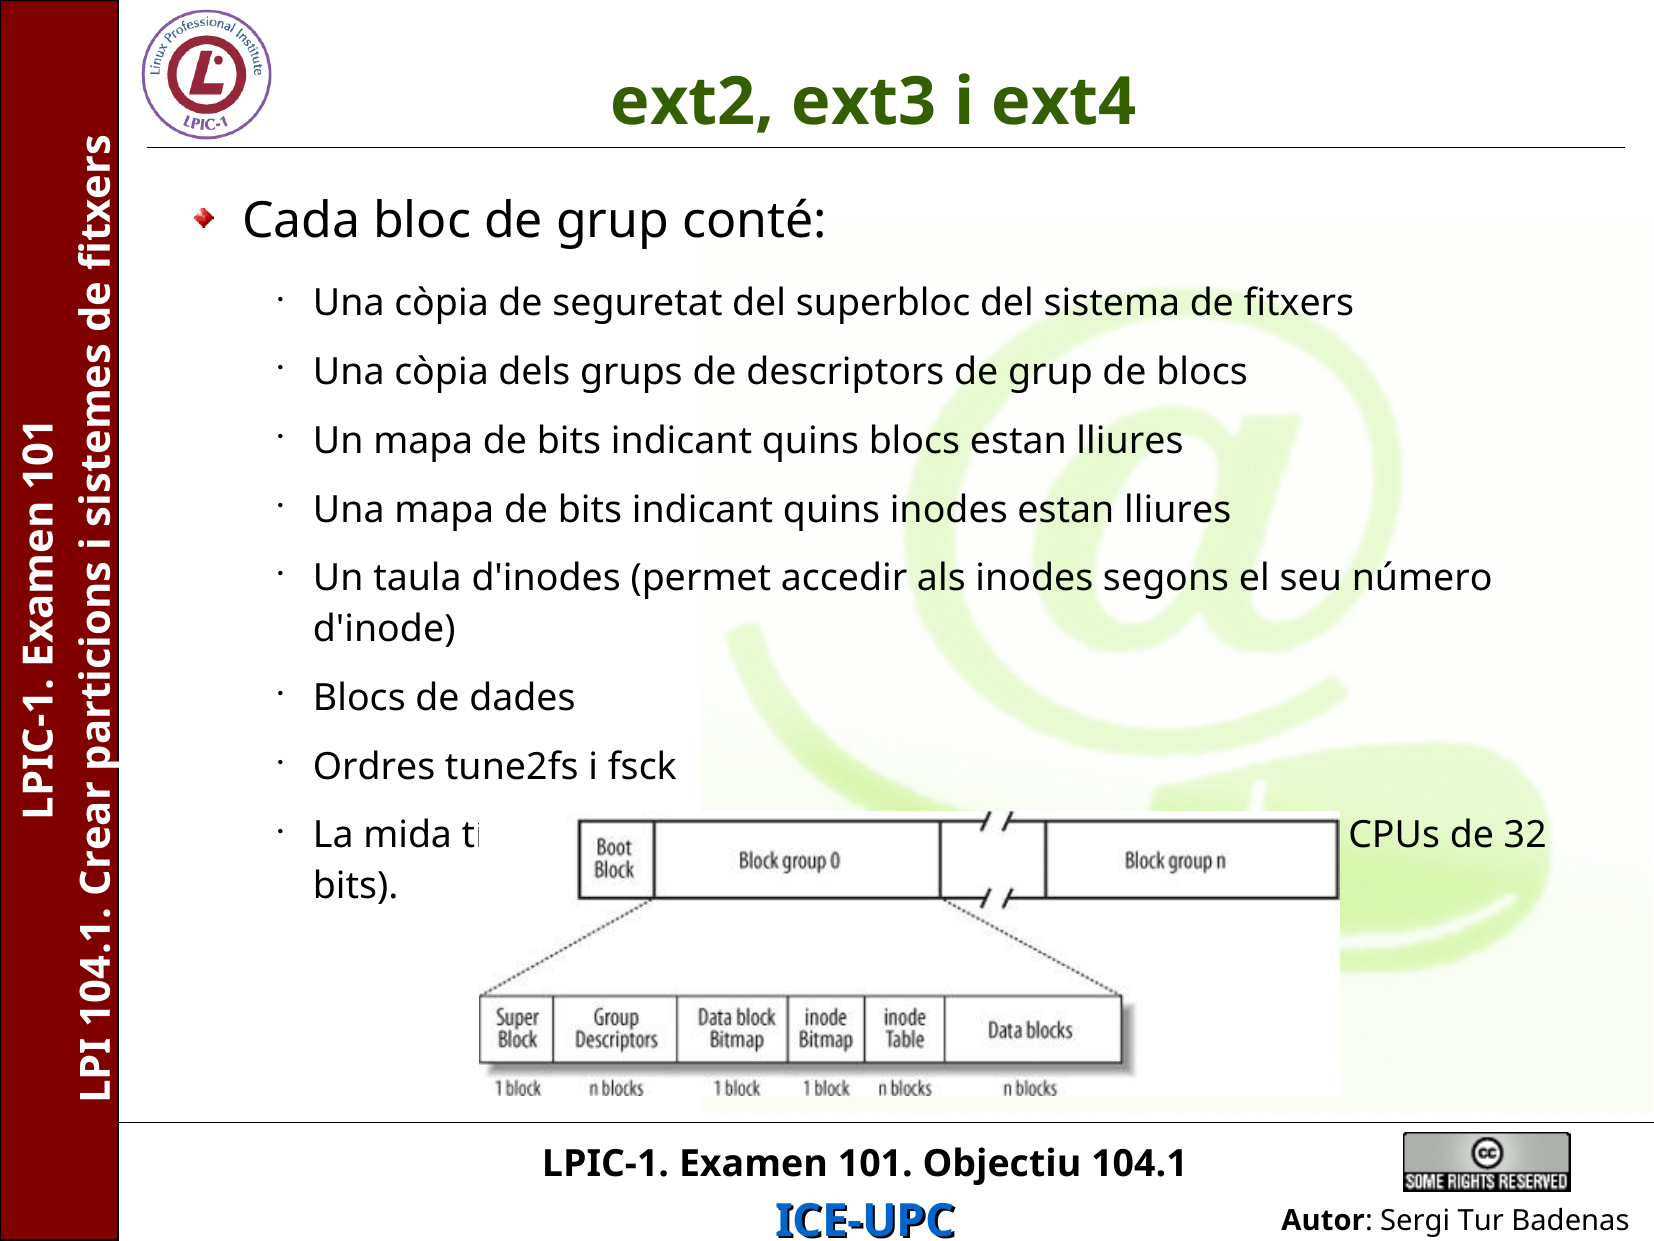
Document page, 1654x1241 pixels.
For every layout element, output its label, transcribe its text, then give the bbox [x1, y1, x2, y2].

list Cada bloc de grup conté: Una còpia de seguretat del superbloc del sistema de fitxers Una còpia dels grups de descriptors de grup de blocs Un mapa de bits indicant quins blocs estan lliures Una mapa de bits indicant quins inodes estan lliures Un taula d'inodes (permet accedir als inodes segons el seu número d'inode) Blocs de dades Ordres tune2fs i fsck La mida típica del bloc és de 4Kbytes (és el valor màxim en CPUs de 32 bits). [100, 183, 1589, 1019]
picture [135, 5, 277, 55]
picture [479, 217, 1654, 1113]
title ext2, ext3 i ext4 [129, 55, 1619, 142]
picture [1403, 1132, 1571, 1192]
